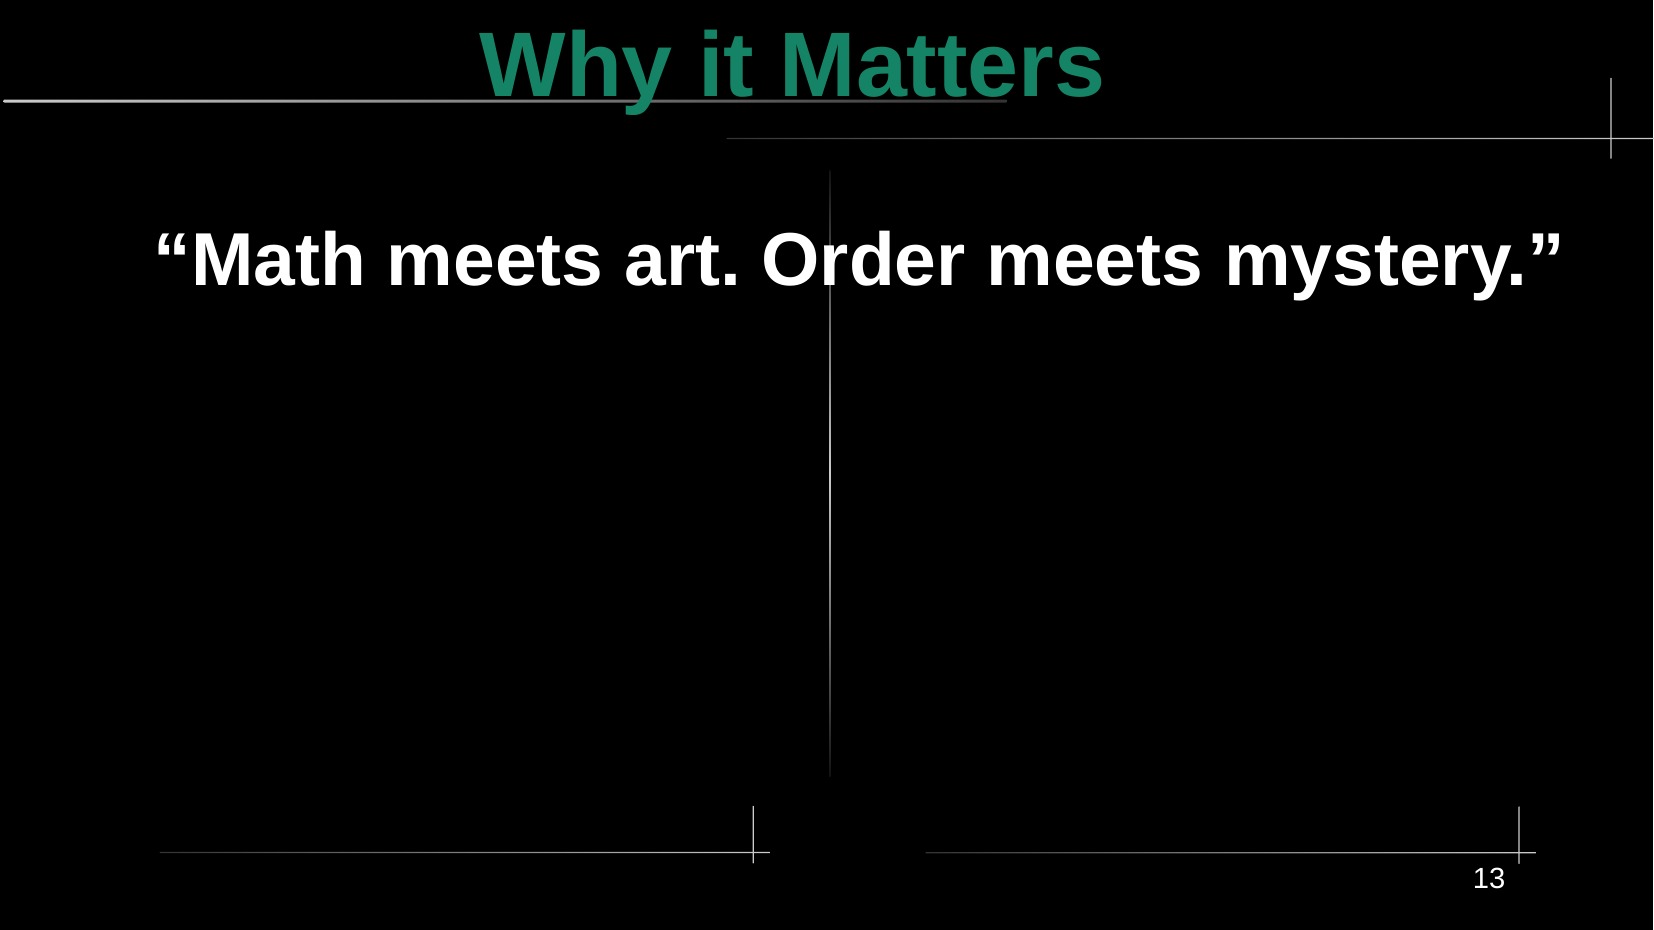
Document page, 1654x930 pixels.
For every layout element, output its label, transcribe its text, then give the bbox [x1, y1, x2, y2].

title Why it Matters [23, 11, 1588, 119]
list “Math meets art. Order meets mystery.” [82, 217, 1576, 757]
